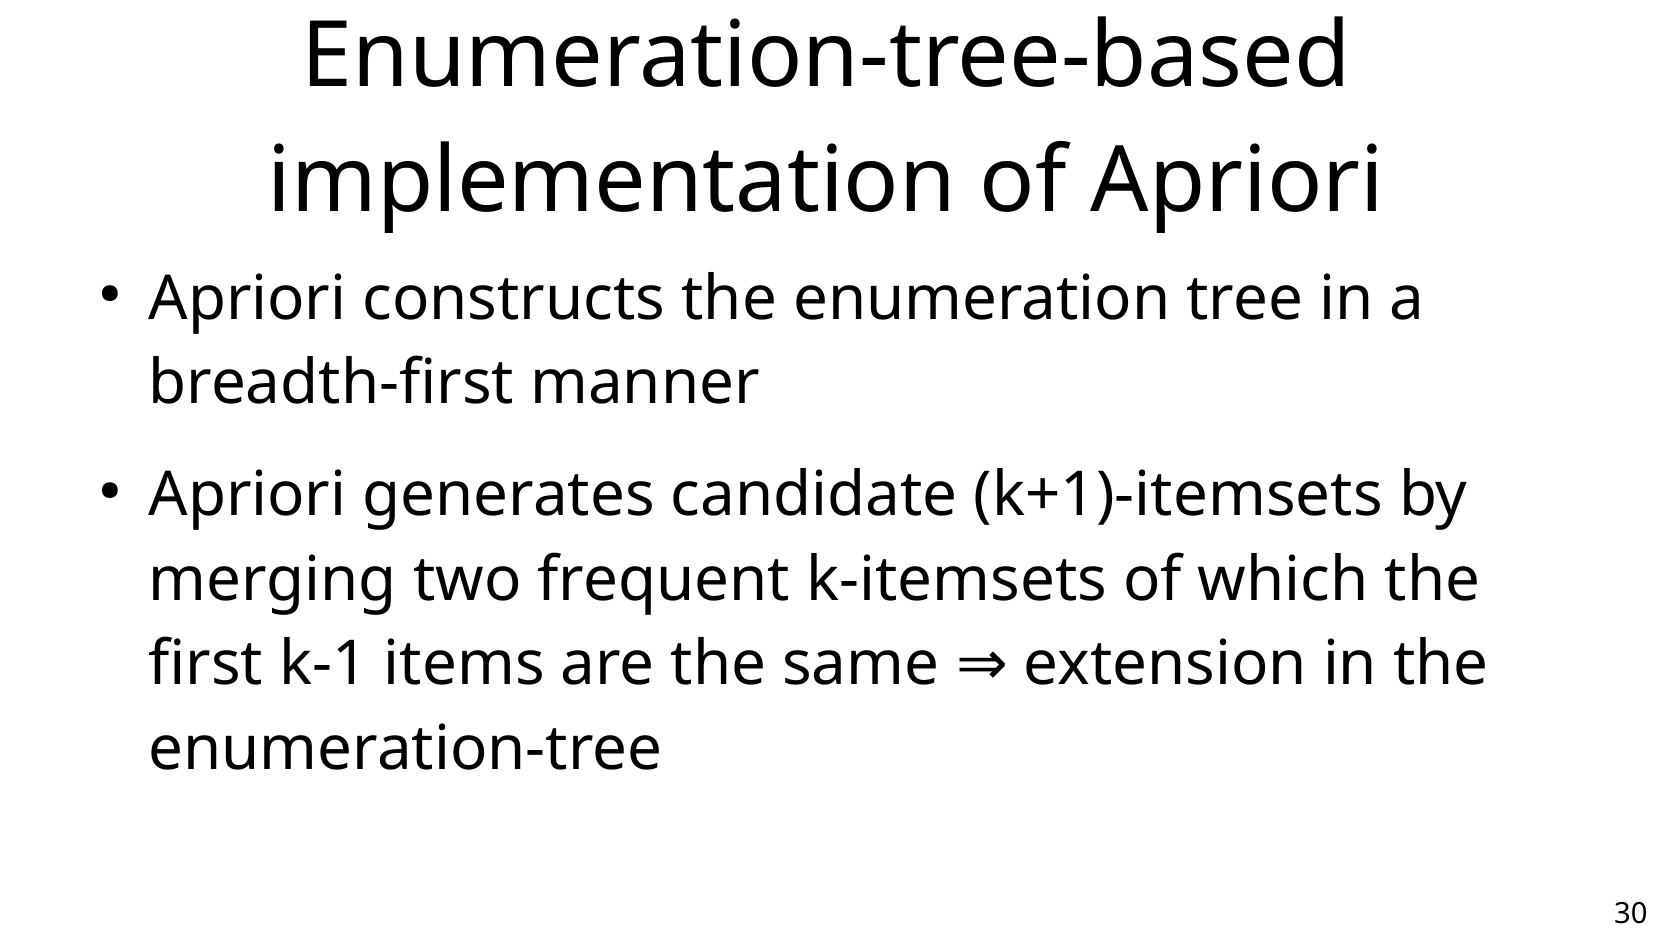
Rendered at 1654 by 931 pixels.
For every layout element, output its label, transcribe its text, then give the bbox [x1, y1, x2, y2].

list Apriori constructs the enumeration tree in a breadth-first manner Apriori generates candidate (k+1)-itemsets by merging two frequent k-itemsets of which the first k-1 items are the same ⇒ extension in the enumeration-tree [82, 253, 1571, 793]
title Enumeration-tree-based implementation of Apriori [82, 1, 1571, 226]
